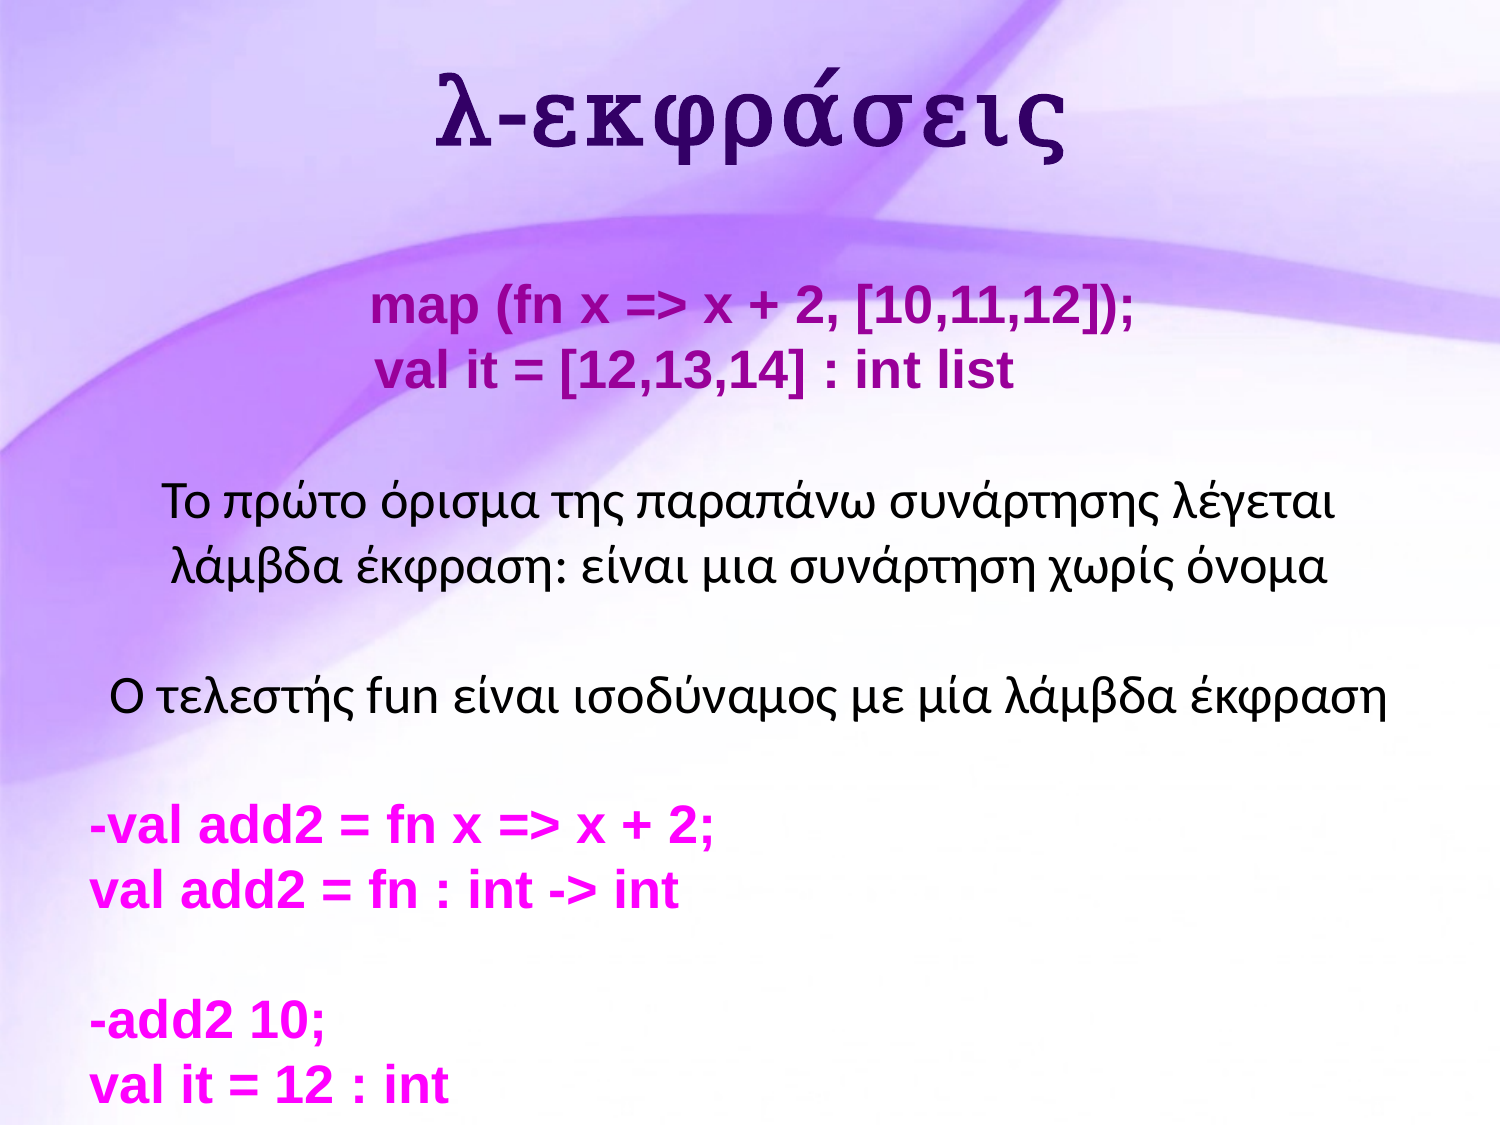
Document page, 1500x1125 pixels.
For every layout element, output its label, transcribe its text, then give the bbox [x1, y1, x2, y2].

title λ-εκφράσεις [75, 45, 1425, 233]
picture [0, 0, 1500, 1125]
list map (fn x => x + 2, [10,11,12]); val it = [12,13,14] : int list Το πρώτο όρισμα της παραπάνω συνάρτησης λέγεται λάμβδα έκφραση: είναι μια συνάρτηση χωρίς όνομα Ο τελεστής fun είναι ισοδύναμος με μία λάμβδα έκφραση -val add2 = fn x => x + 2; val add2 = fn : int -> int -add2 10; val it = 12 : int [75, 262, 1425, 1005]
